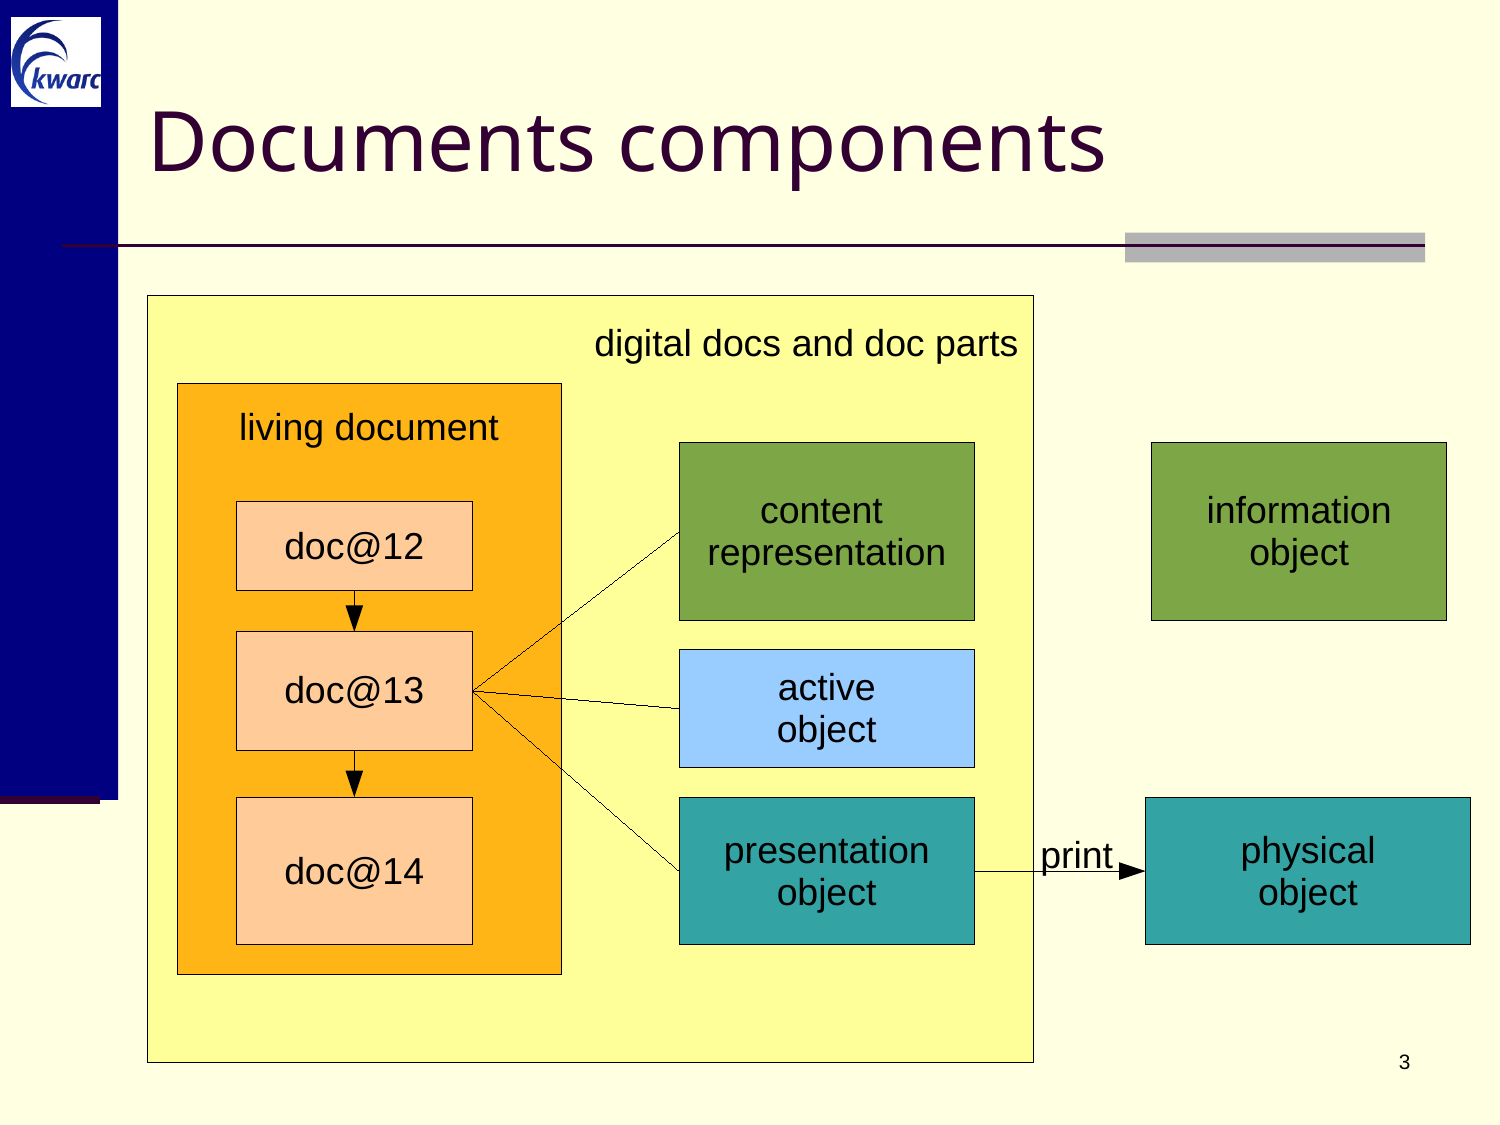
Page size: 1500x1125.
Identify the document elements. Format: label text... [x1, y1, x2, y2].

text_box active object [679, 649, 975, 768]
text_box print [1025, 826, 1128, 884]
title Documents components [147, 34, 1425, 245]
text_box doc@13 [236, 631, 473, 751]
text_box living document [177, 383, 562, 975]
text_box doc@12 [236, 501, 473, 591]
text_box digital docs and doc parts [147, 295, 1034, 1063]
text_box content representation [679, 442, 975, 621]
text_box doc@14 [236, 797, 473, 945]
text_box presentation object [679, 797, 975, 945]
text_box information object [1151, 442, 1447, 621]
text_box physical object [1145, 797, 1471, 945]
picture [11, 17, 101, 107]
